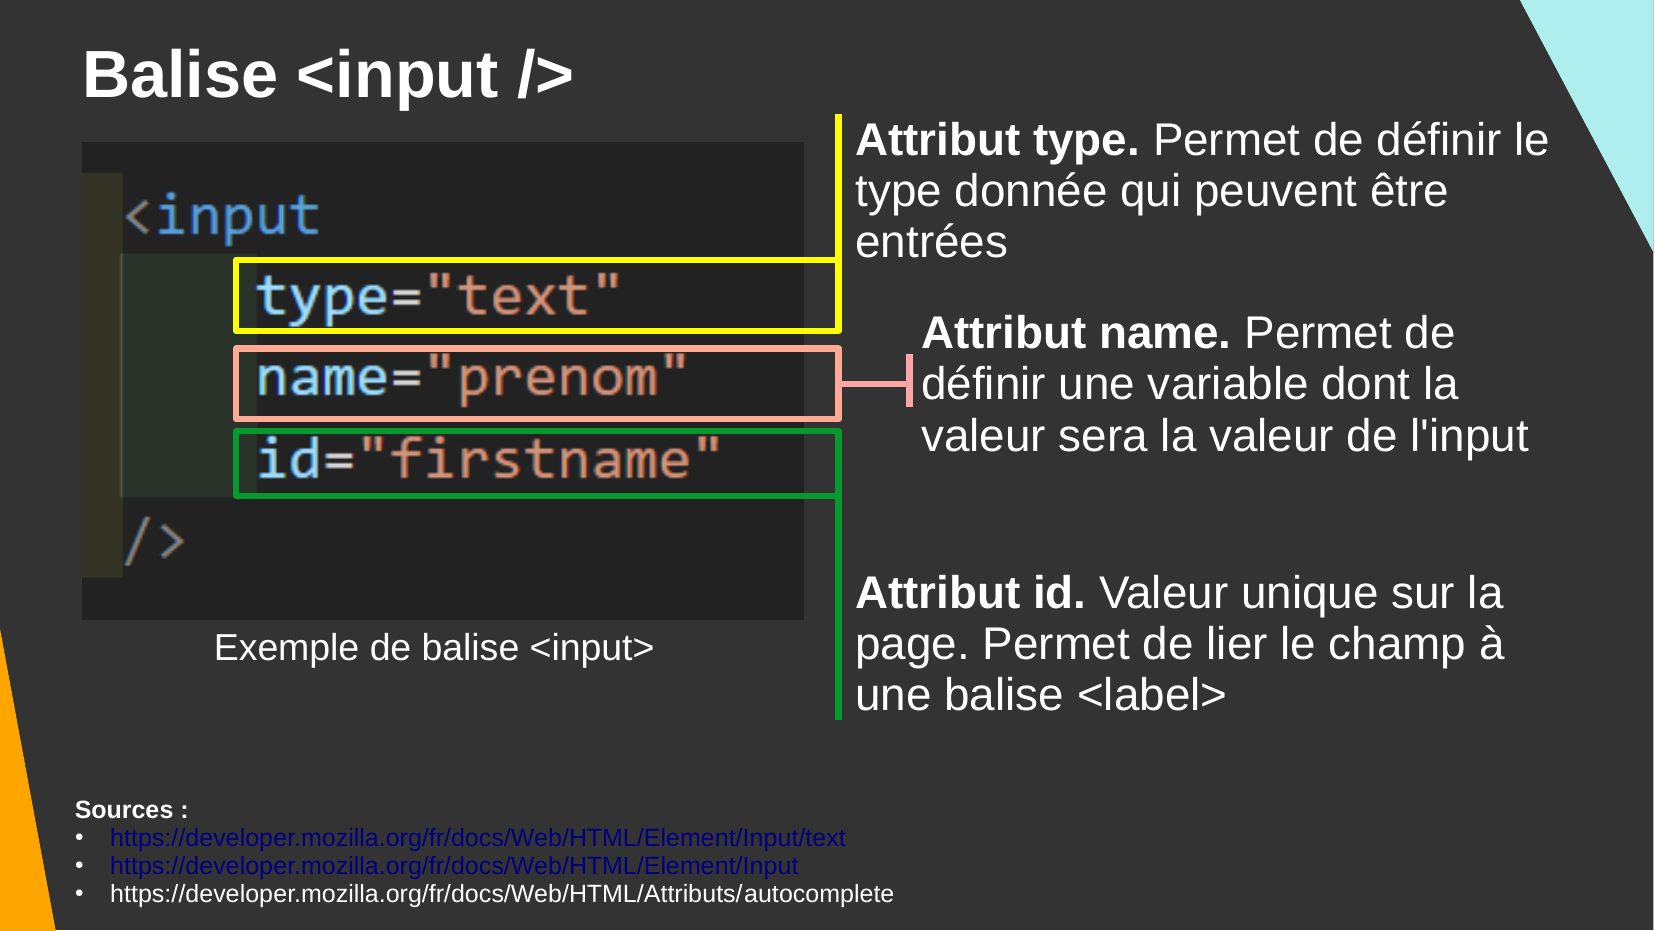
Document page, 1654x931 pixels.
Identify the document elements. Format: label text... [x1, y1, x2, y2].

title Attribut name. Permet de définir une variable dont la valeur sera la valeur de l'input [921, 307, 1571, 461]
text_box [1519, 0, 1654, 254]
title Attribut id. Valeur unique sur la page. Permet de lier le champ à une balise <label> [855, 566, 1560, 721]
title Exemple de balise <input> [75, 625, 804, 674]
picture [239, 352, 804, 416]
picture [239, 263, 804, 328]
title Balise <input /> [82, 37, 1571, 114]
picture [239, 434, 804, 493]
title Attribut type. Permet de définir le type donnée qui peuvent être entrées [855, 113, 1560, 268]
text_box Sources : https://developer.mozilla.org/fr/docs/Web/HTML/Element/Input/text https://developer.mozilla.org/fr/docs/Web/HTML/Element/Input https://developer.mozilla.org/fr/docs/Web/HTML/Attributs/autocomplete [60, 788, 1546, 931]
picture [82, 142, 804, 620]
text_box [0, 628, 56, 931]
